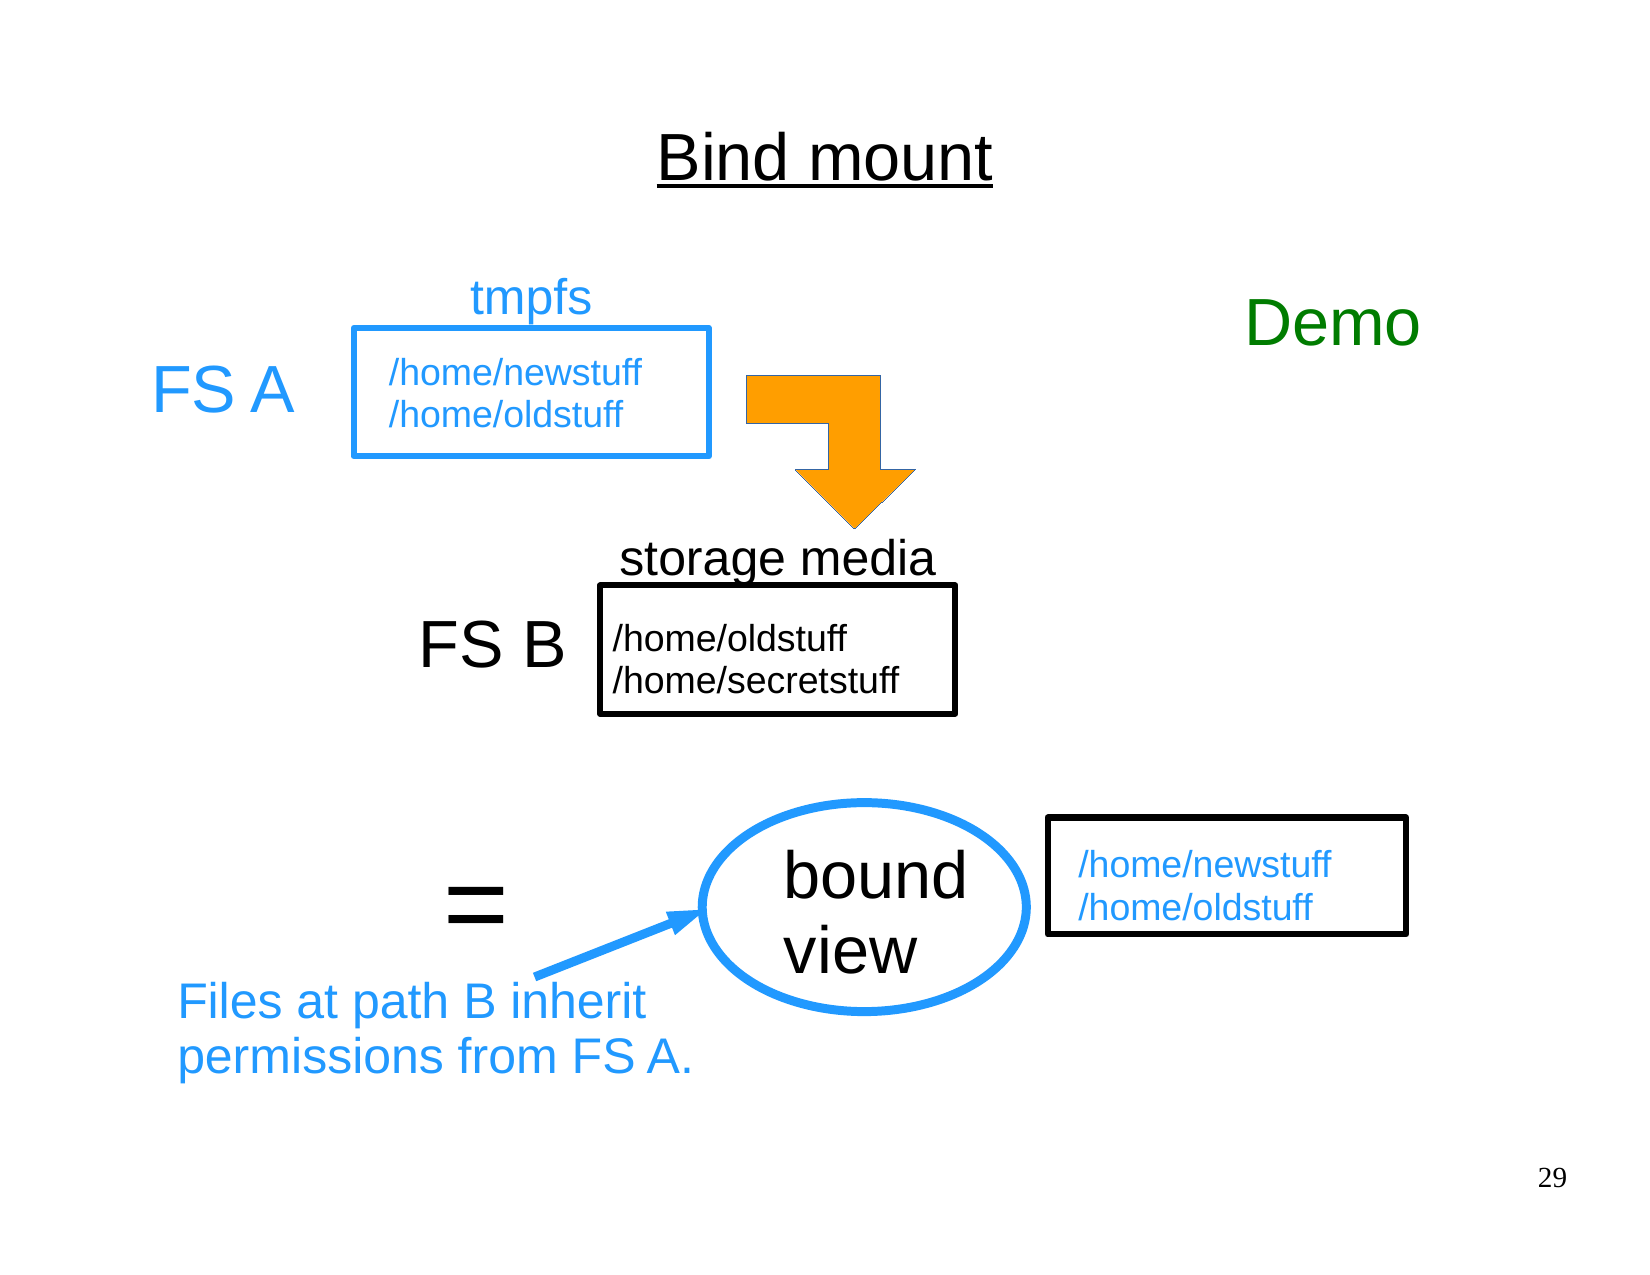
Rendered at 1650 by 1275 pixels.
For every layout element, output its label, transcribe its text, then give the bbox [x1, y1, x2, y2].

text_box Files at path B inherit permissions from FS A. [162, 965, 710, 1092]
text_box FS A [133, 342, 314, 438]
text_box storage media [601, 519, 955, 597]
text_box [746, 375, 916, 529]
text_box /home/newstuff /home/oldstuff [1060, 833, 1350, 939]
text_box /home/oldstuff /home/secretstuff [594, 606, 918, 712]
text_box Demo [1229, 277, 1437, 368]
text_box FS B [400, 596, 585, 693]
text_box /home/newstuff /home/oldstuff [371, 341, 661, 447]
text_box bound view [766, 827, 1036, 998]
text_box = [425, 830, 709, 965]
text_box tmpfs [452, 264, 611, 336]
title Bind mount [82, 50, 1568, 264]
